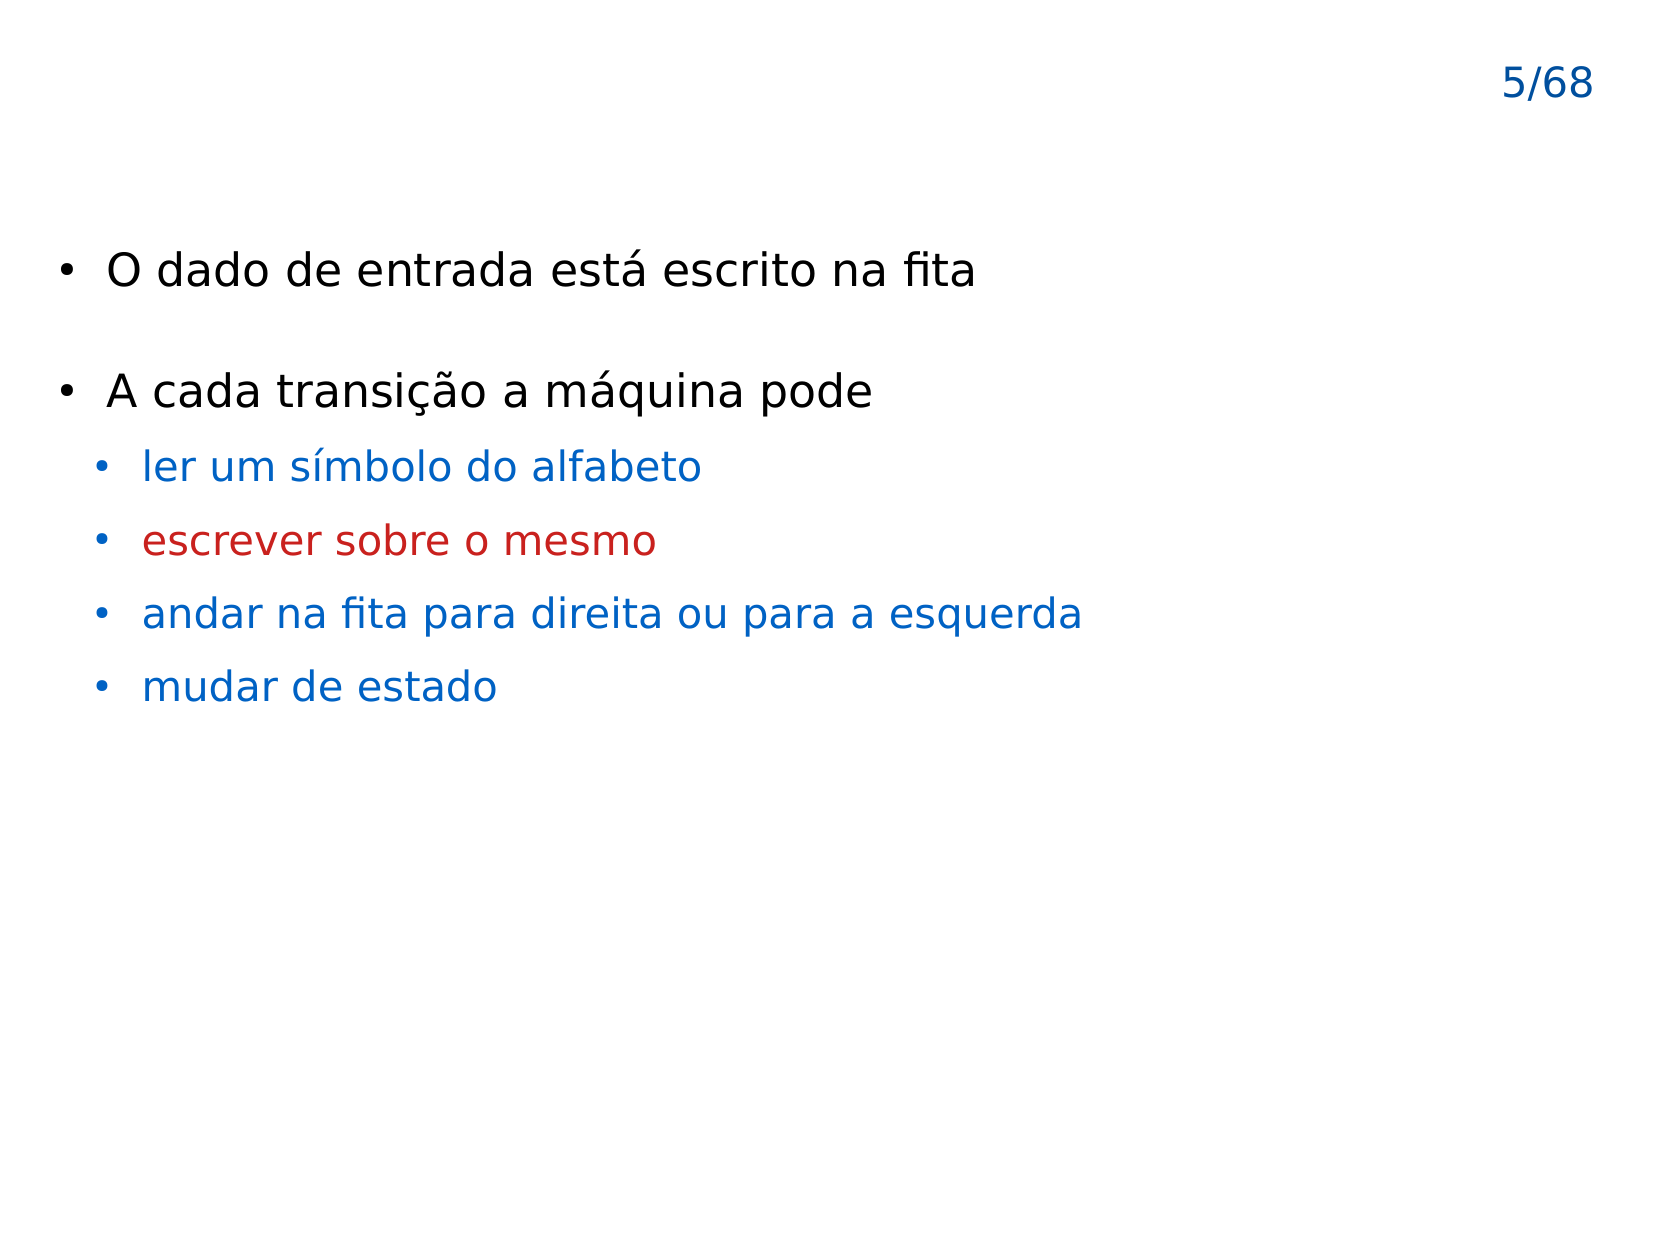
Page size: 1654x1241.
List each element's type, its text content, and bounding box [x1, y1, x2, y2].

list O dado de entrada está escrito na fita A cada transição a máquina pode ler um símbolo do alfabeto escrever sobre o mesmo andar na fita para direita ou para a esquerda mudar de estado [59, 236, 1595, 1211]
